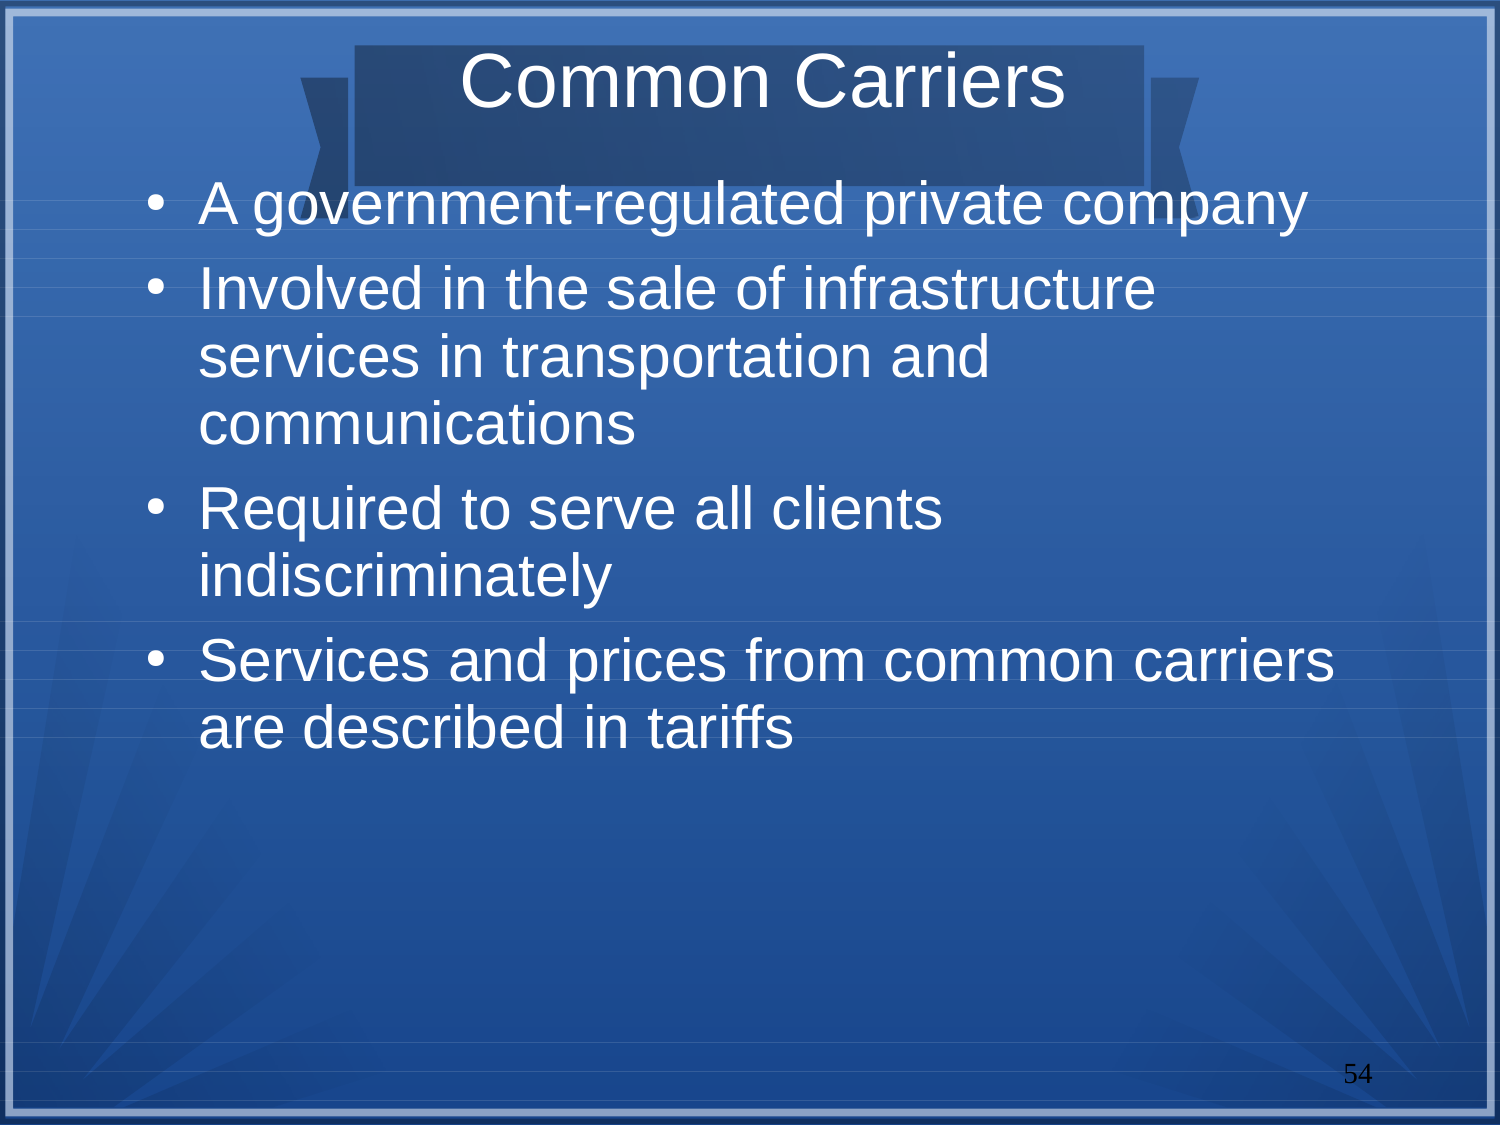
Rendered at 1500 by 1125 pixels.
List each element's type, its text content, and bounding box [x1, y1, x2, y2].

list A government-regulated private company Involved in the sale of infrastructure services in transportation and communications Required to serve all clients indiscriminately Services and prices from common carriers are described in tariffs [112, 162, 1388, 1025]
title Common Carriers [112, 0, 1388, 162]
text_box 47 [1074, 1050, 1388, 1125]
